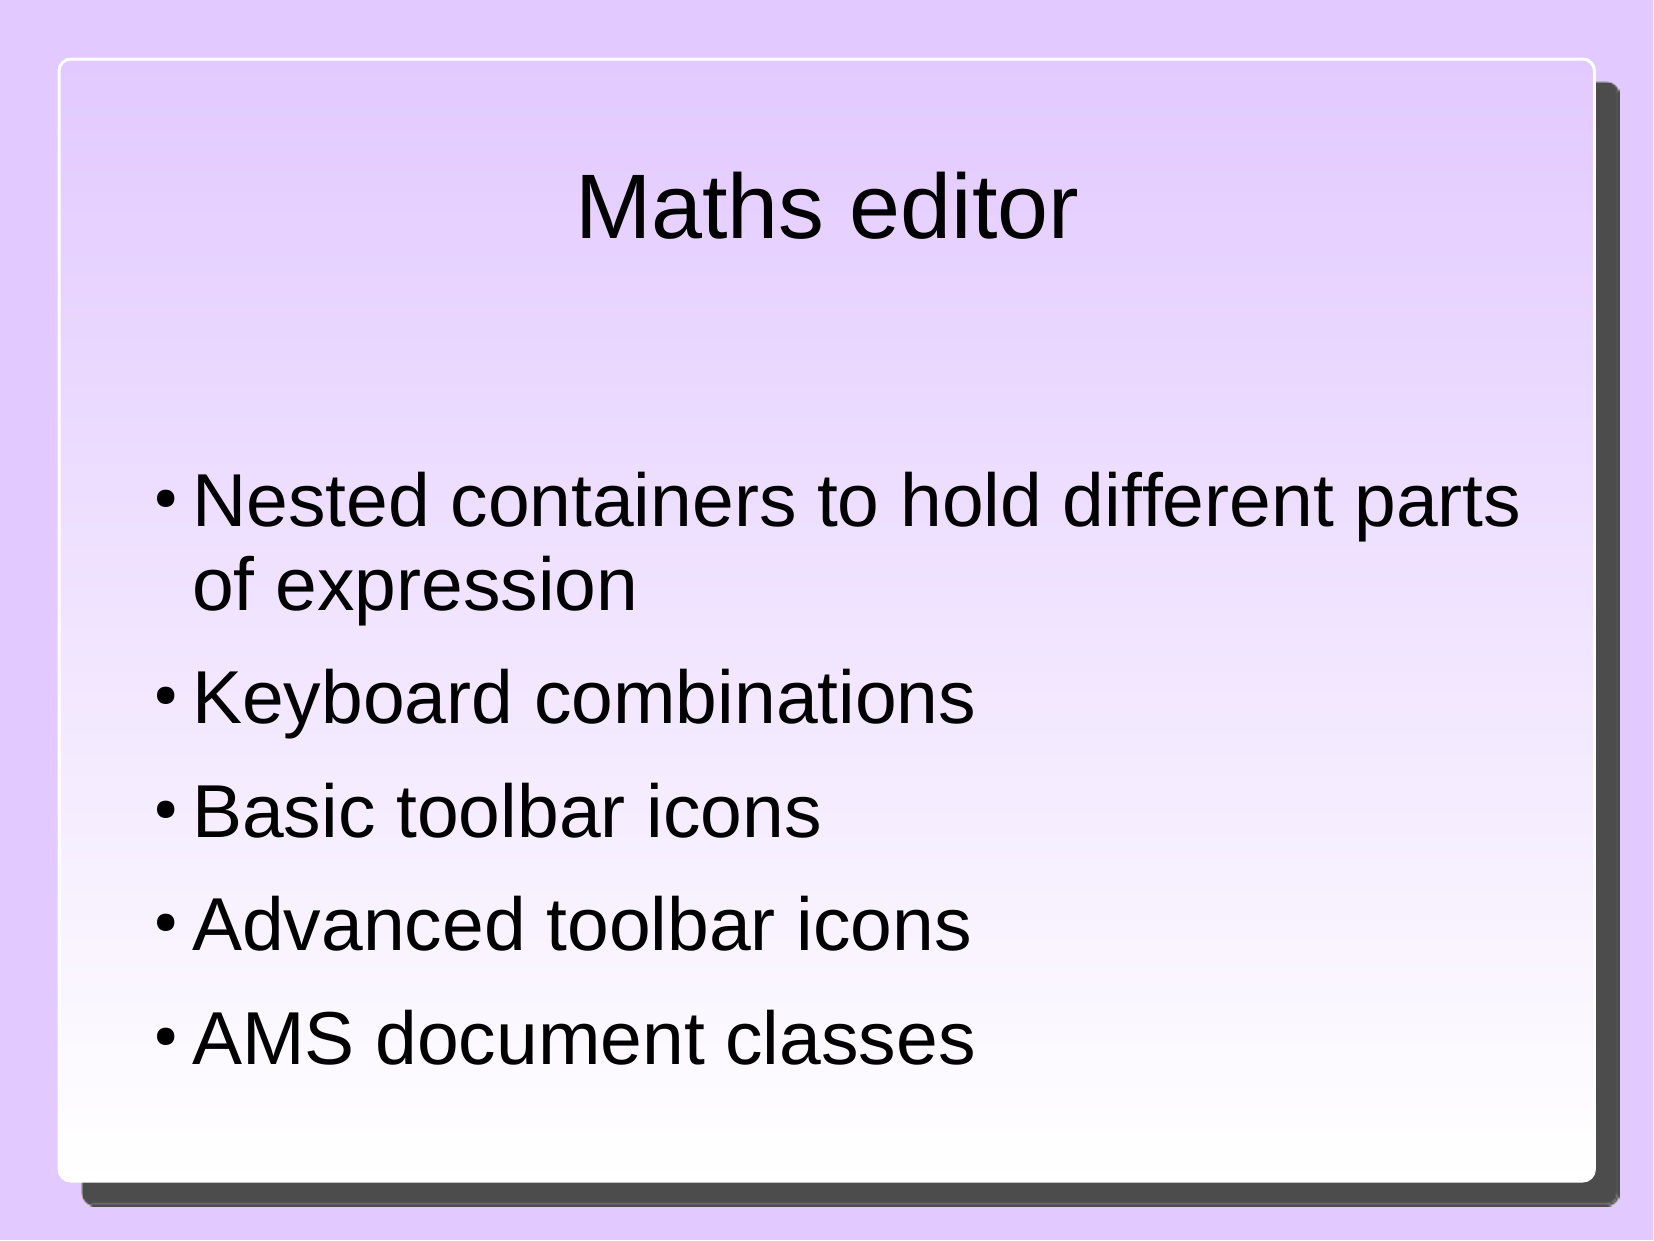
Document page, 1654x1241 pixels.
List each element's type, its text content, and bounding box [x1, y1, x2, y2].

title Maths editor [121, 102, 1534, 311]
list Nested containers to hold different parts of expression Keyboard combinations Basic toolbar icons Advanced toolbar icons AMS document classes [121, 344, 1534, 1127]
